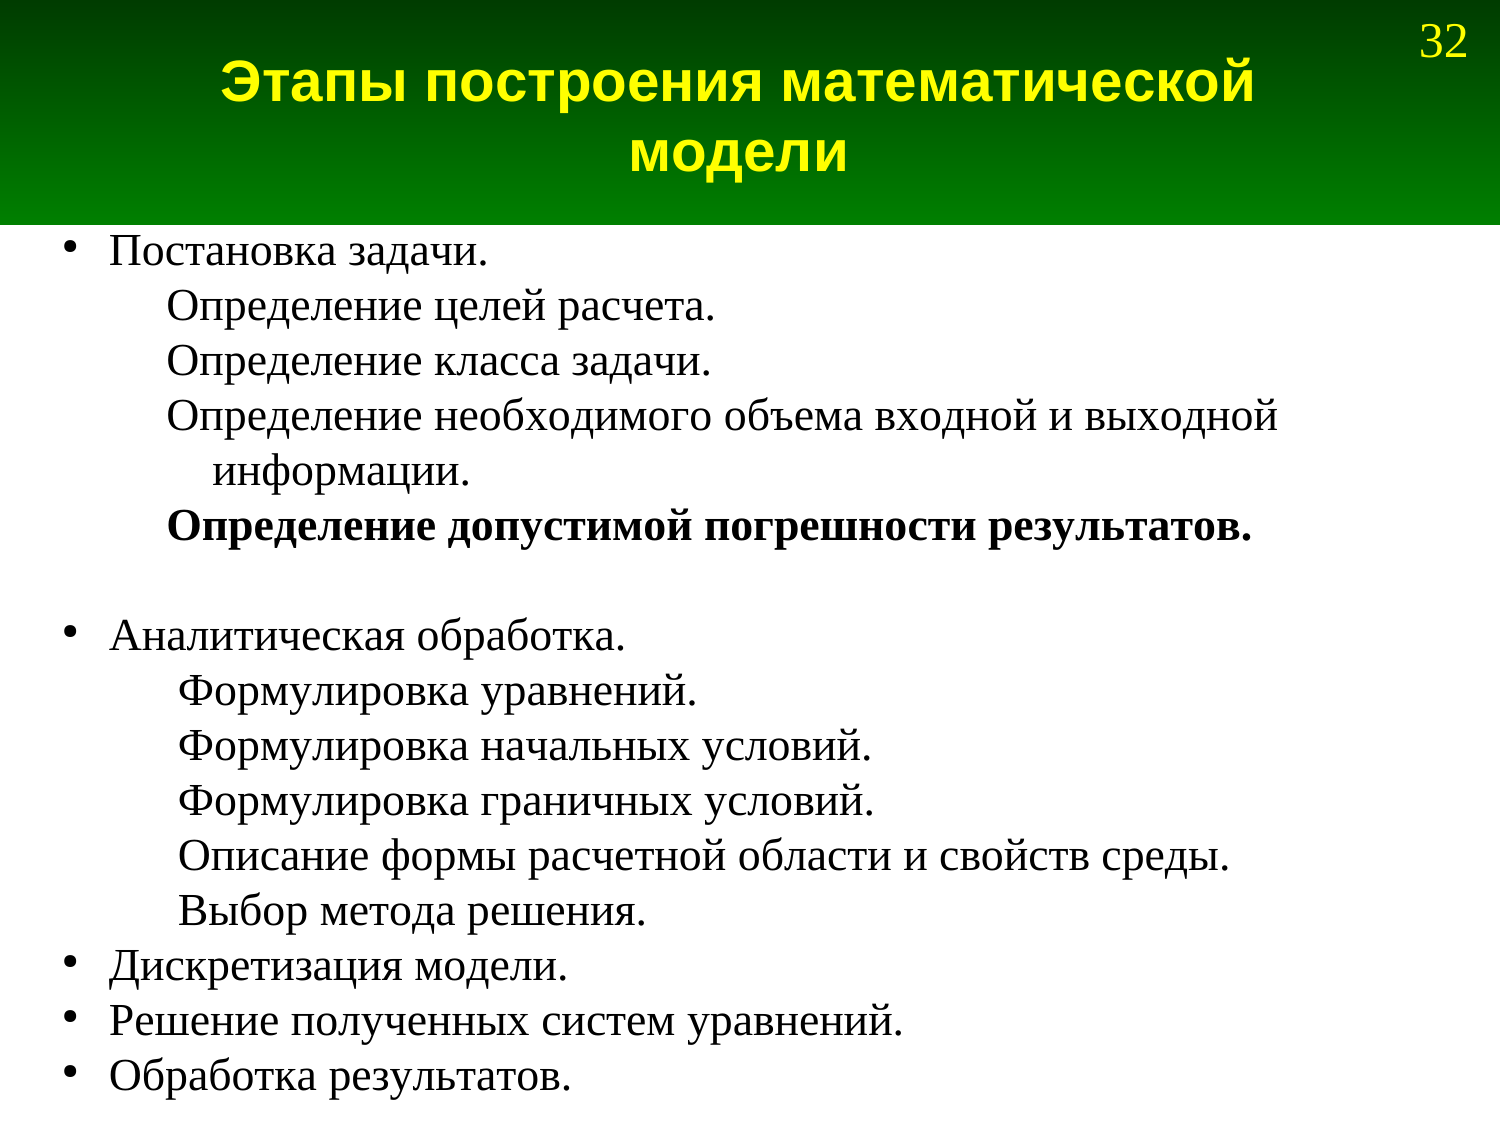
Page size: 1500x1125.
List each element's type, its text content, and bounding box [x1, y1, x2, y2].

text_box Постановка задачи. Определение целей расчета. Определение класса задачи. Определение необходимого объема входной и выходной информации. Определение допустимой погрешности результатов. Аналитическая обработка. Формулировка уравнений. Формулировка начальных условий. Формулировка граничных условий. Описание формы расчетной области и свойств среды. Выбор метода решения. Дискретизация модели. Решение полученных систем уравнений. Обработка результатов. [47, 212, 1477, 1125]
title Этапы построения математической модели [88, 18, 1389, 207]
